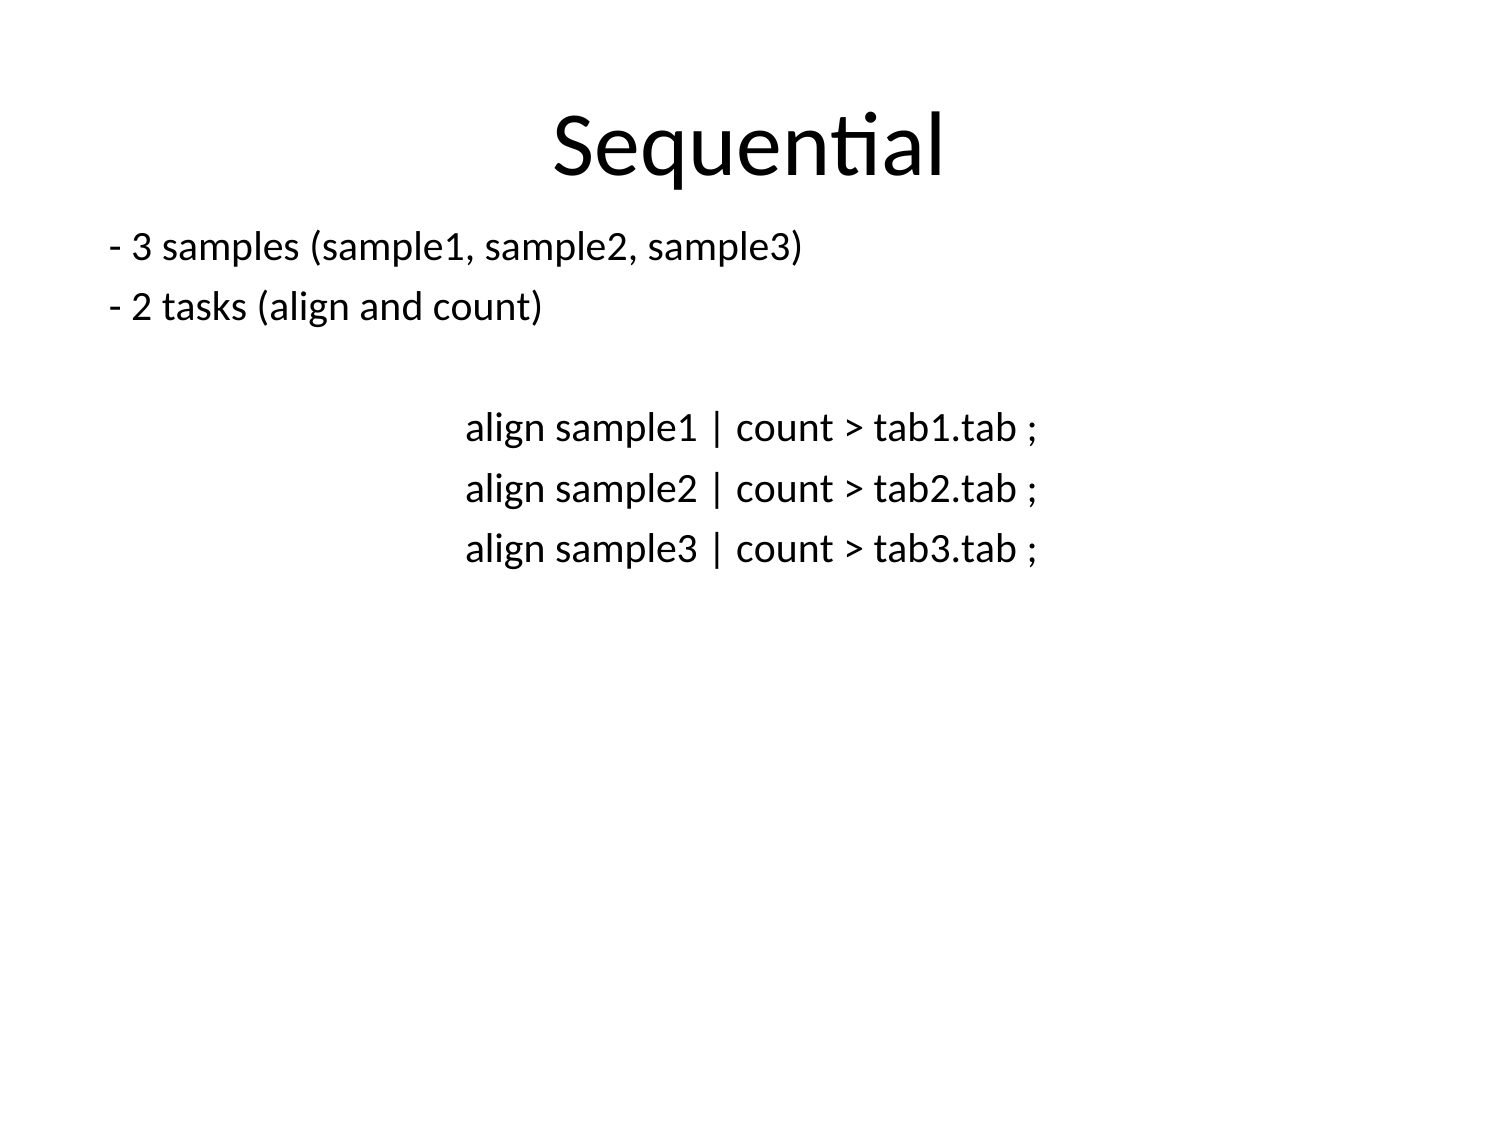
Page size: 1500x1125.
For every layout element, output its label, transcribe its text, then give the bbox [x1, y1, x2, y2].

list - 3 samples (sample1, sample2, sample3) - 2 tasks (align and count) align sample1 | count > tab1.tab ; align sample2 | count > tab2.tab ; align sample3 | count > tab3.tab ; [75, 210, 1426, 655]
title Sequential [75, 45, 1426, 210]
